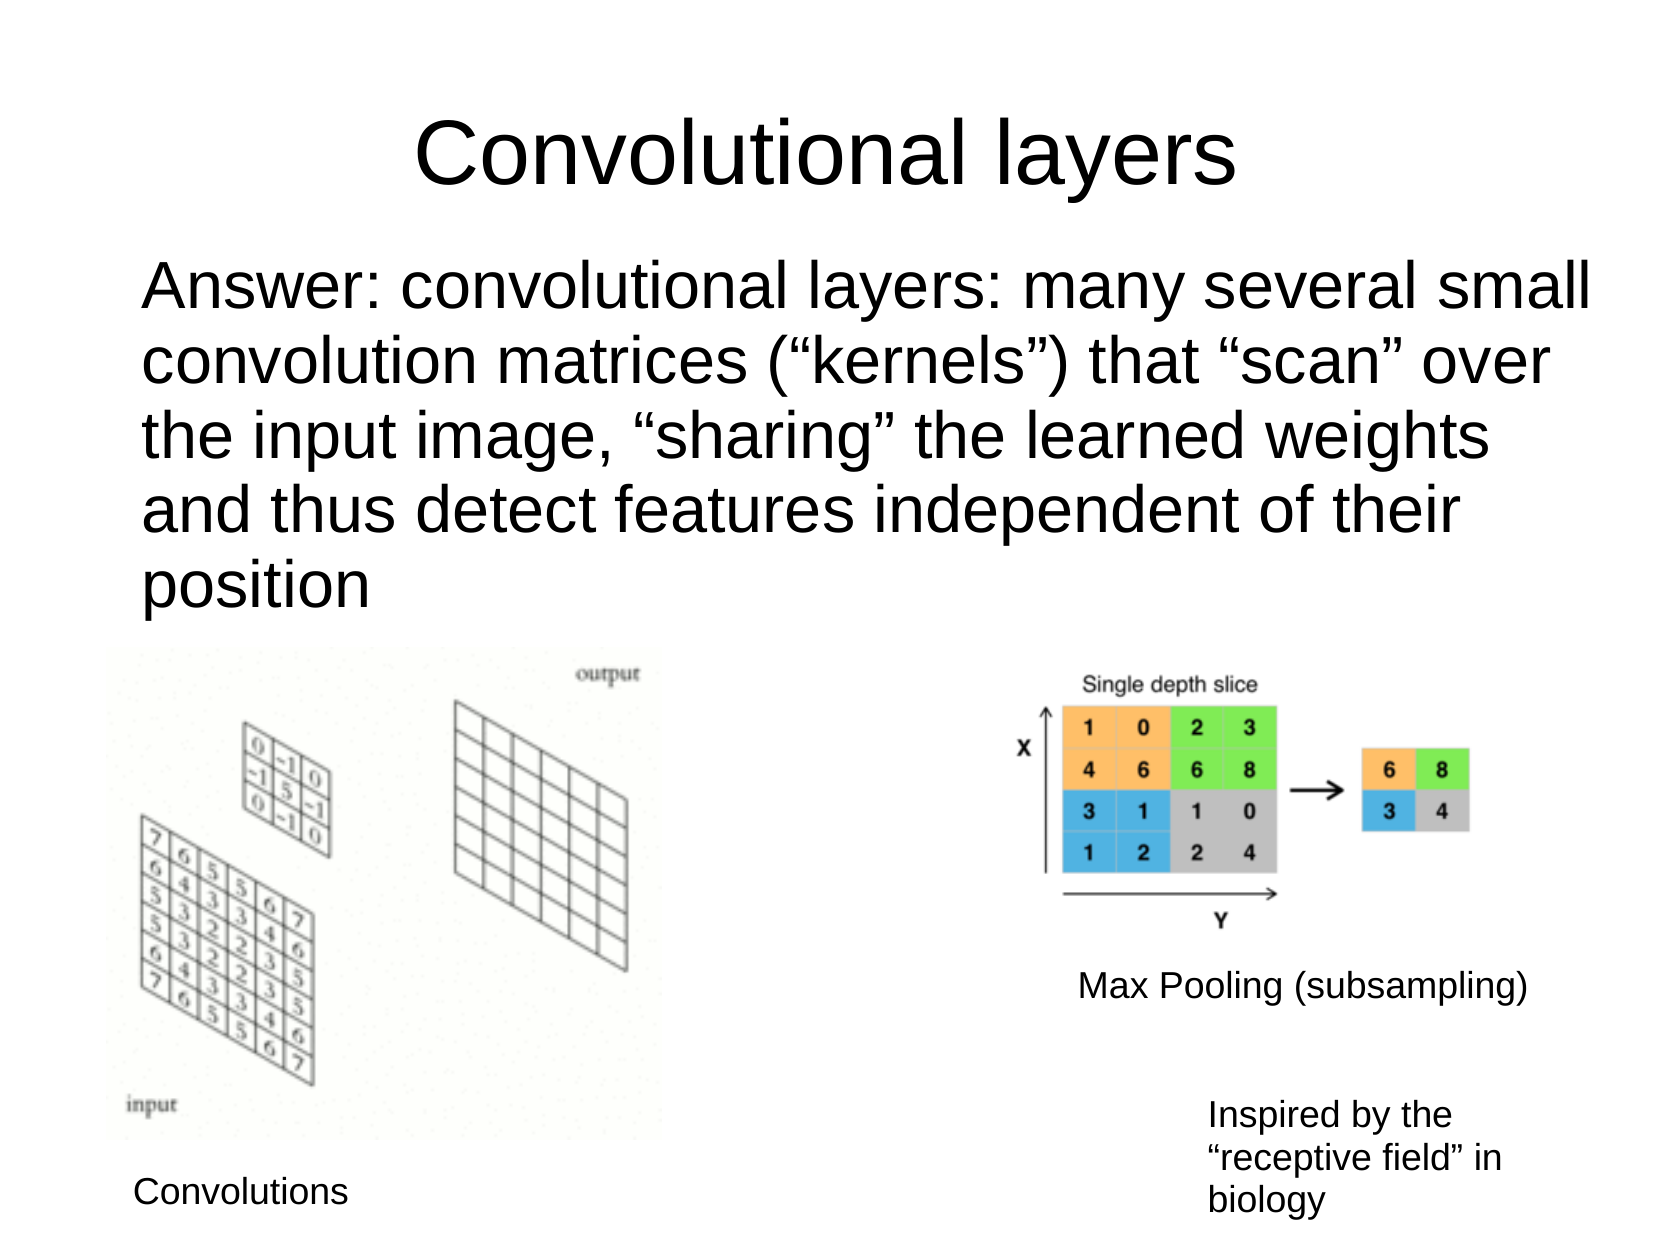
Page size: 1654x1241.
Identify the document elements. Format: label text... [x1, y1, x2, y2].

list Answer: convolutional layers: many several small convolution matrices (“kernels”) that “scan” over the input image, “sharing” the learned weights and thus detect features independent of their position [70, 248, 1607, 968]
picture [1003, 661, 1495, 946]
picture [106, 647, 662, 1140]
text_box Convolutions [118, 1163, 792, 1221]
text_box Max Pooling (subsampling) [1062, 956, 1548, 1014]
title Convolutional layers [82, 49, 1571, 248]
text_box Inspired by the “receptive field” in biology [1192, 1086, 1619, 1228]
